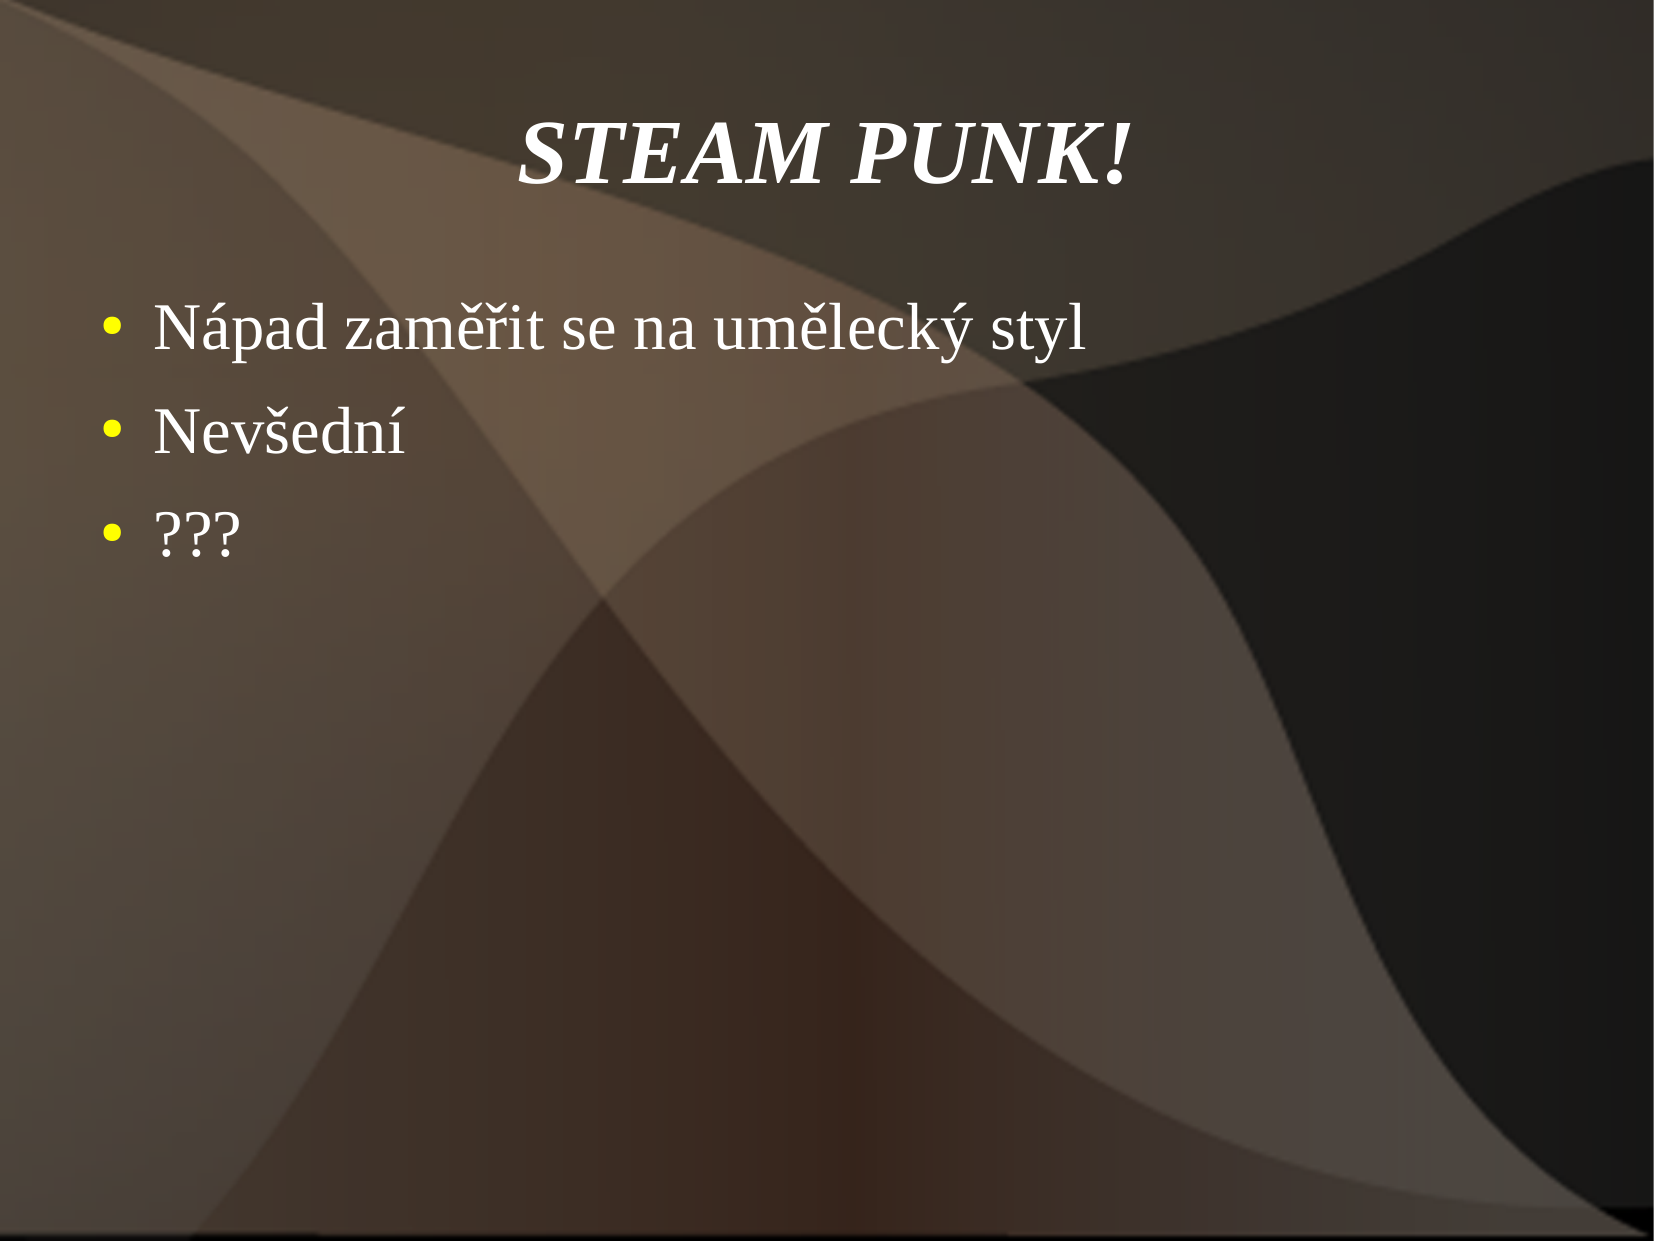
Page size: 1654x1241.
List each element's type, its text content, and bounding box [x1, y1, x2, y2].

title STEAM PUNK! [82, 49, 1571, 257]
list Nápad zaměřit se na umělecký styl Nevšední ??? [82, 290, 1571, 1010]
picture [0, 0, 1654, 1241]
